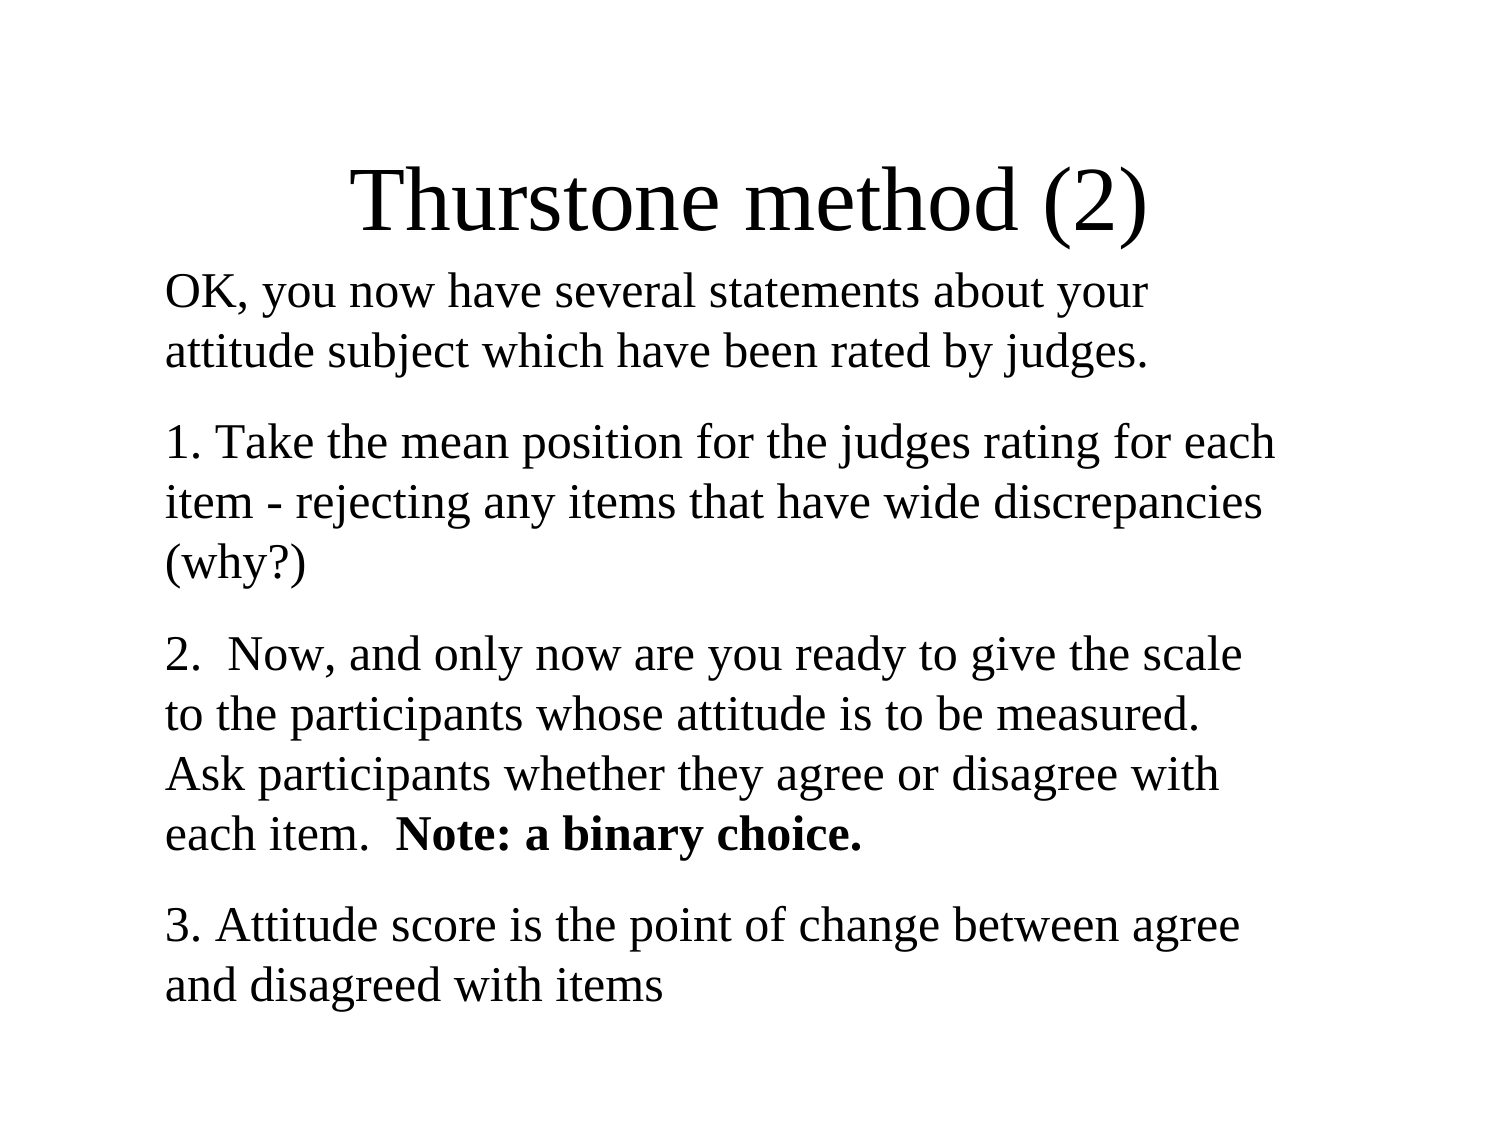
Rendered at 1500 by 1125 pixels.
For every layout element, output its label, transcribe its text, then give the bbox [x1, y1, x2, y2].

title Thurstone method (2) [112, 99, 1388, 288]
text_box OK, you now have several statements about your attitude subject which have been rated by judges. 1. Take the mean position for the judges rating for each item - rejecting any items that have wide discrepancies (why?) 2. Now, and only now are you ready to give the scale to the participants whose attitude is to be measured. Ask participants whether they agree or disagree with each item. Note: a binary choice. 3. Attitude score is the point of change between agree and disagreed with items [149, 249, 1300, 1020]
